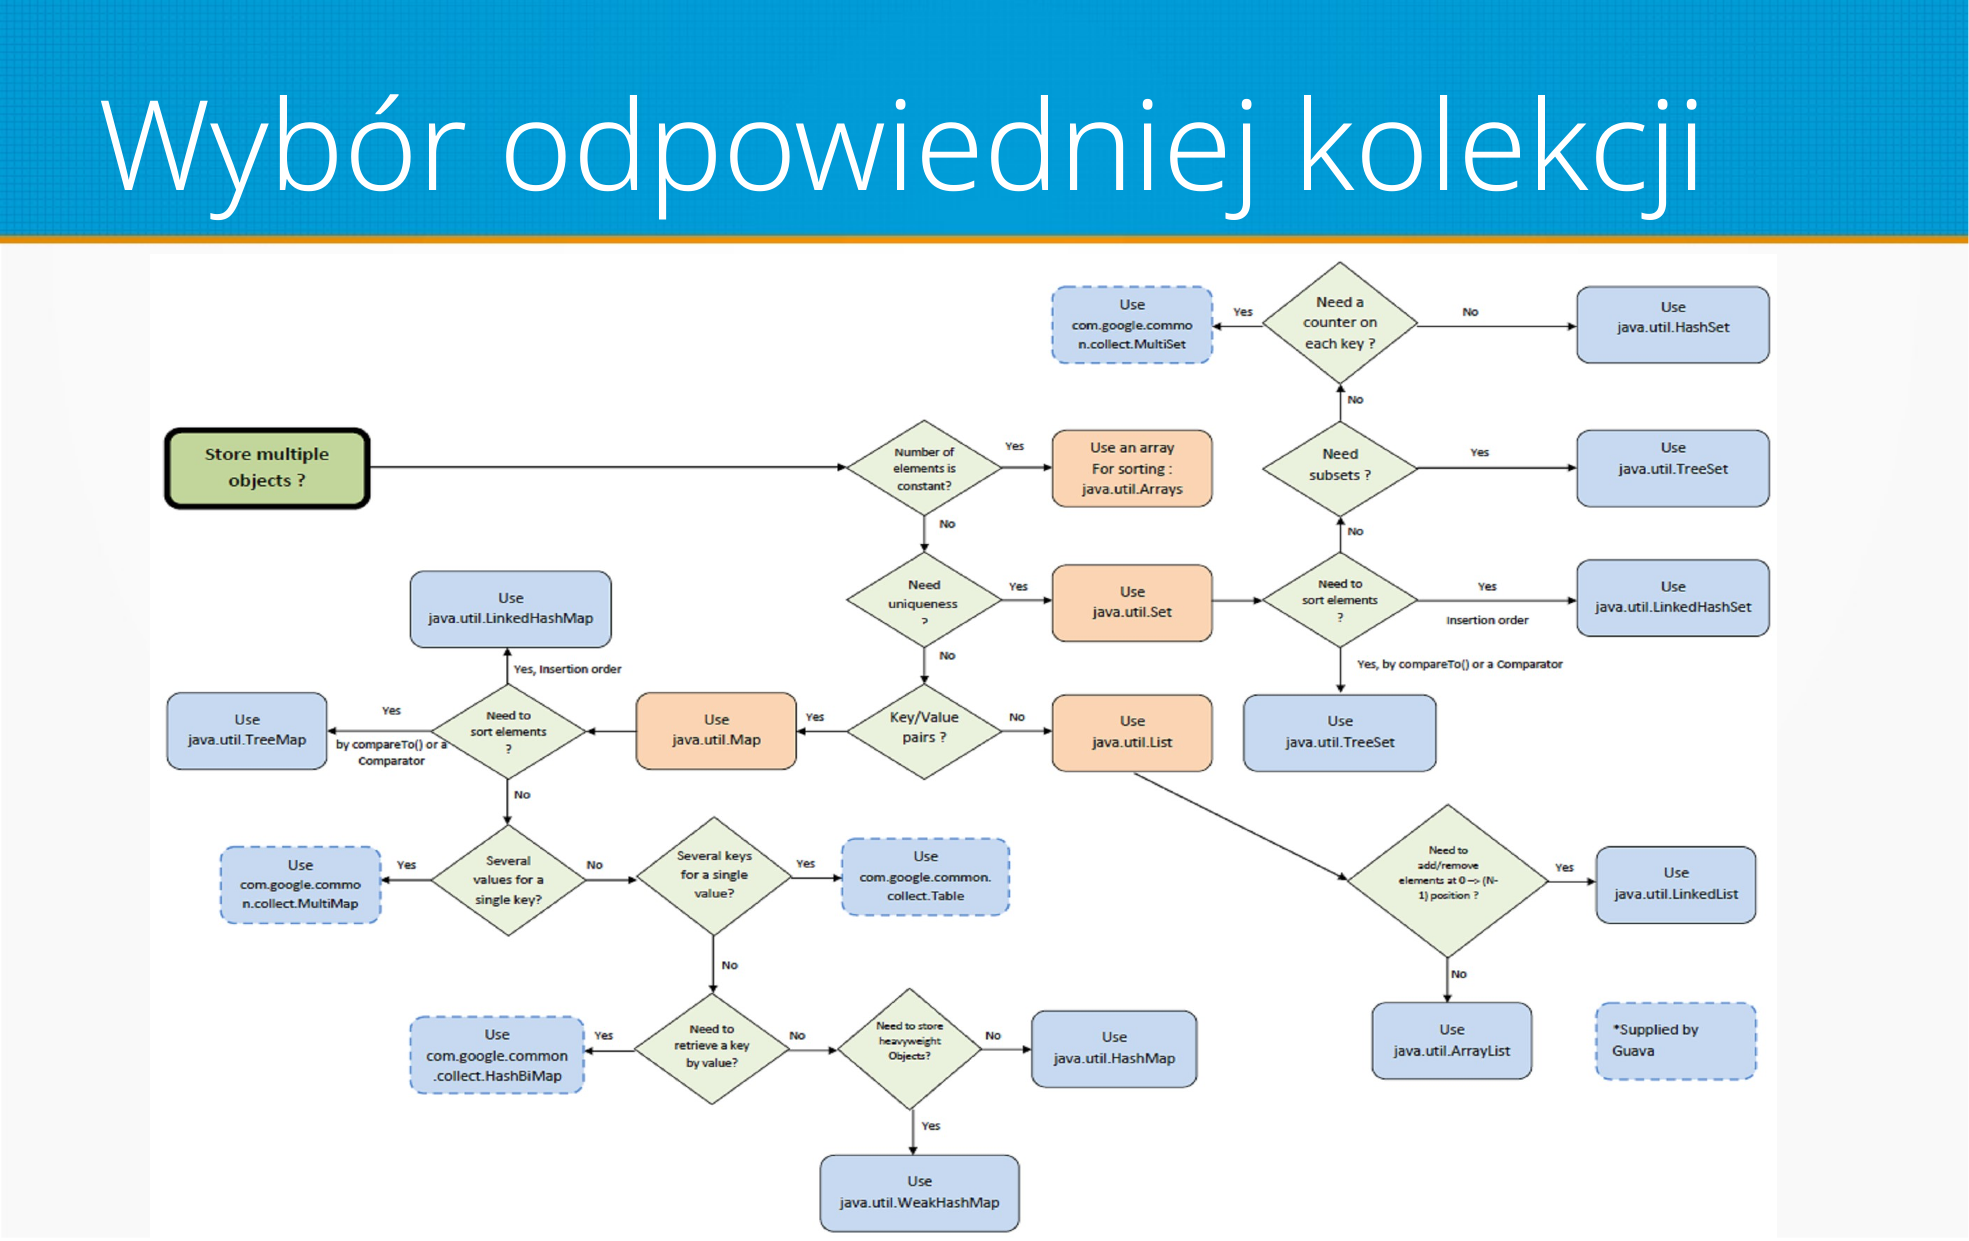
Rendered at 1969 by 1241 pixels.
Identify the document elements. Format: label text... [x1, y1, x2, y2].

title Wybór odpowiedniej kolekcji [98, 19, 1870, 227]
picture [0, 233, 1969, 1241]
